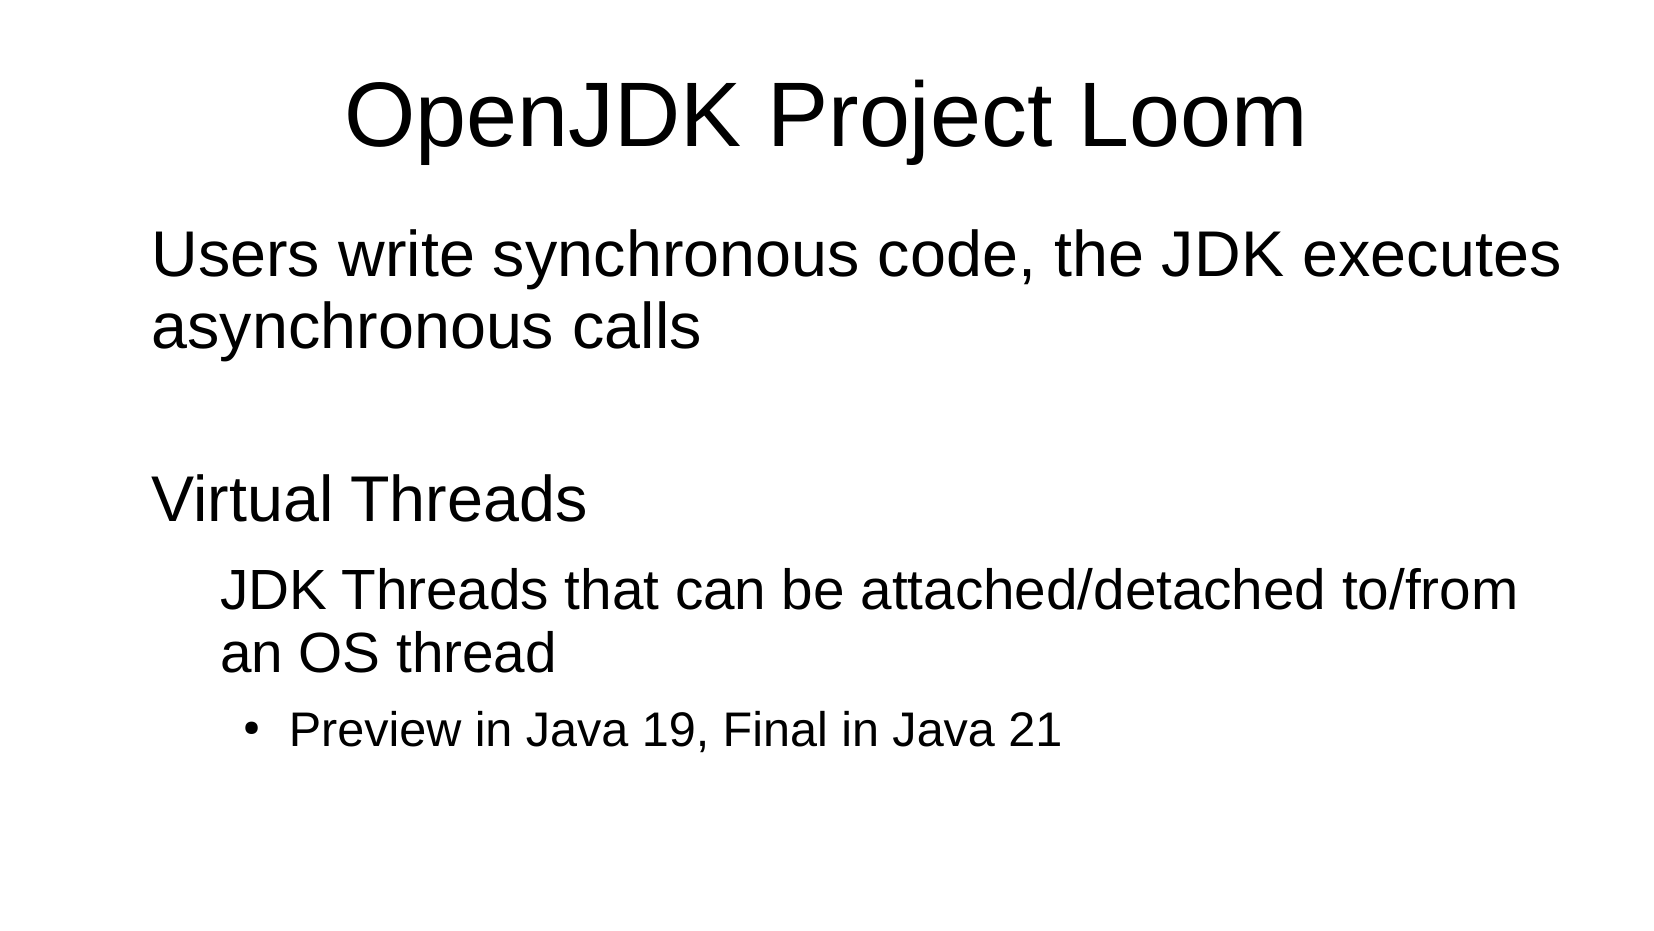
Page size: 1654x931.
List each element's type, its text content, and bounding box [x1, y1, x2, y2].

list Users write synchronous code, the JDK executes asynchronous calls Virtual Threads JDK Threads that can be attached/detached to/from an OS thread Preview in Java 19, Final in Java 21 [82, 217, 1571, 758]
title OpenJDK Project Loom [82, 37, 1571, 193]
